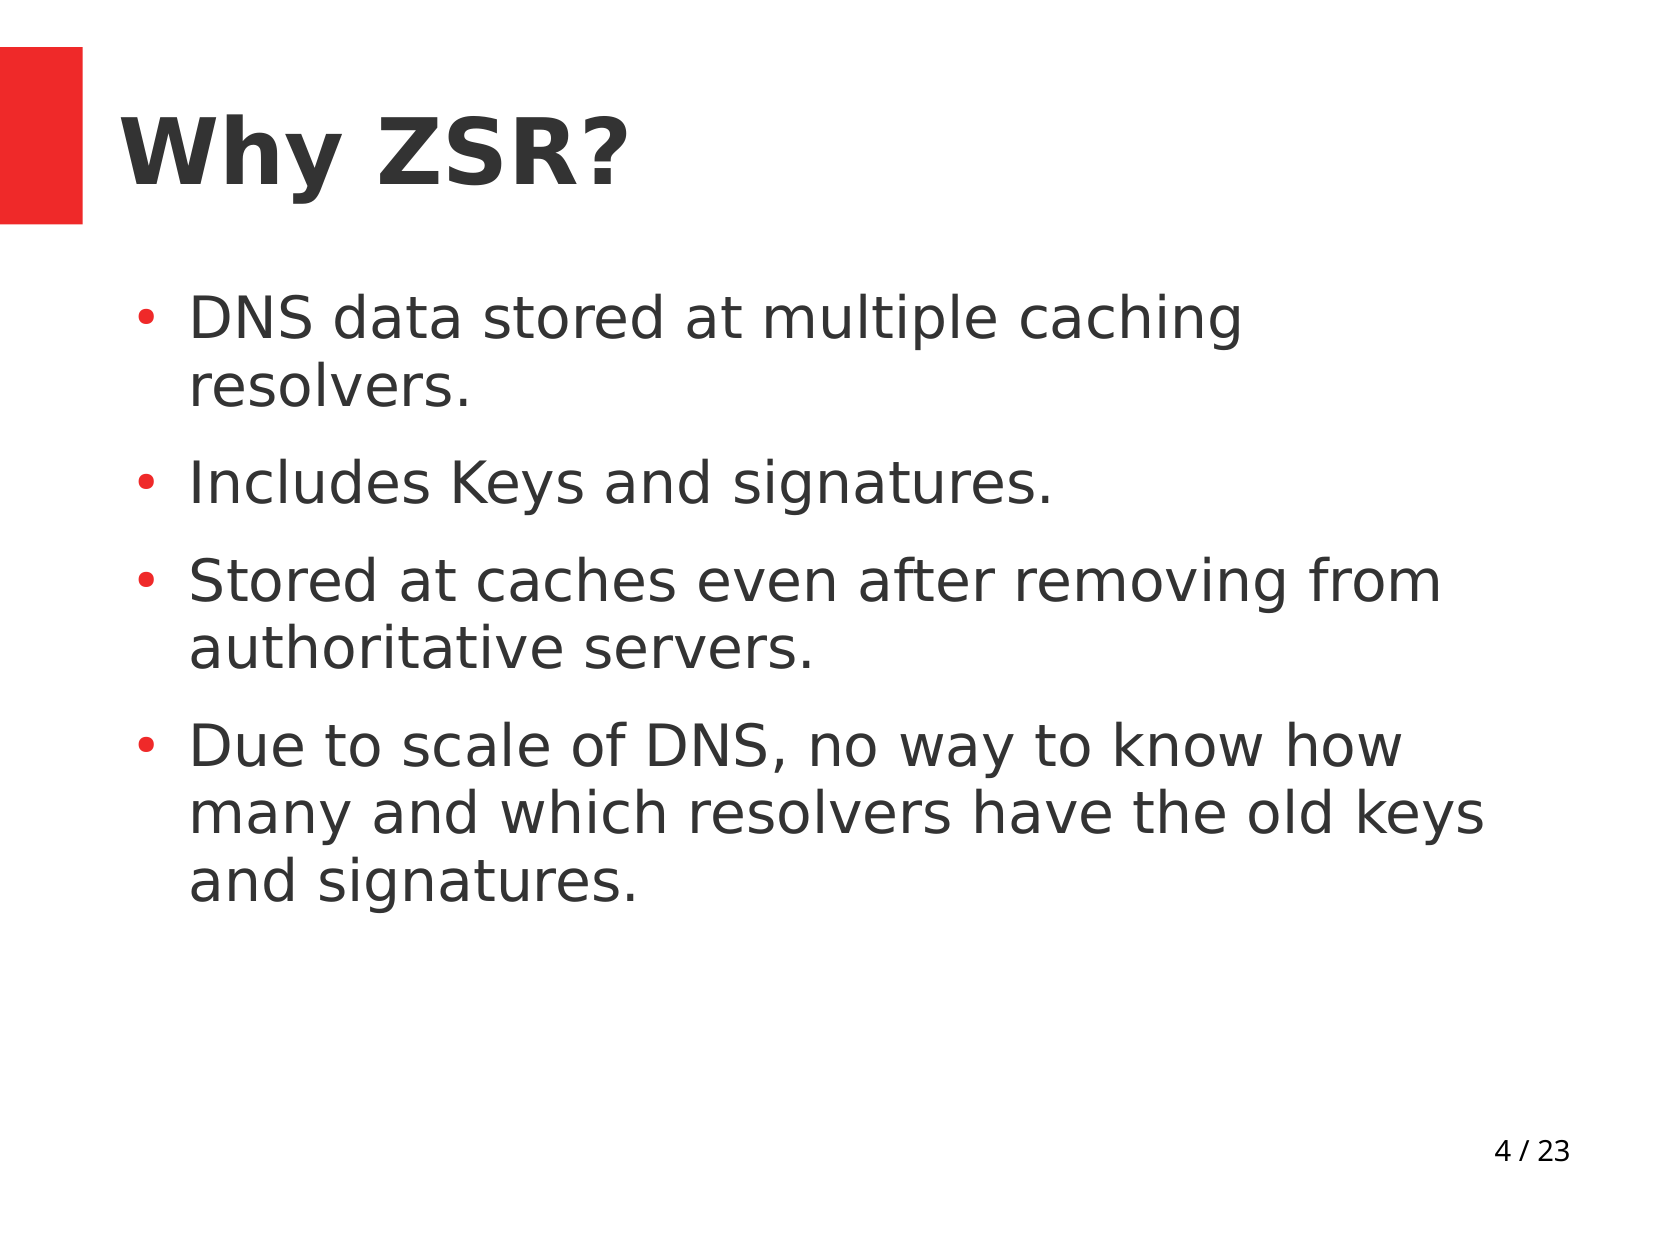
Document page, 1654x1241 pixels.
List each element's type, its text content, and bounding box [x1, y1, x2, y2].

list DNS data stored at multiple caching resolvers. Includes Keys and signatures. Stored at caches even after removing from authoritative servers. Due to scale of DNS, no way to know how many and which resolvers have the old keys and signatures. [118, 285, 1536, 1005]
text_box [1335, 320, 1586, 1241]
title Why ZSR? [118, 49, 1571, 257]
